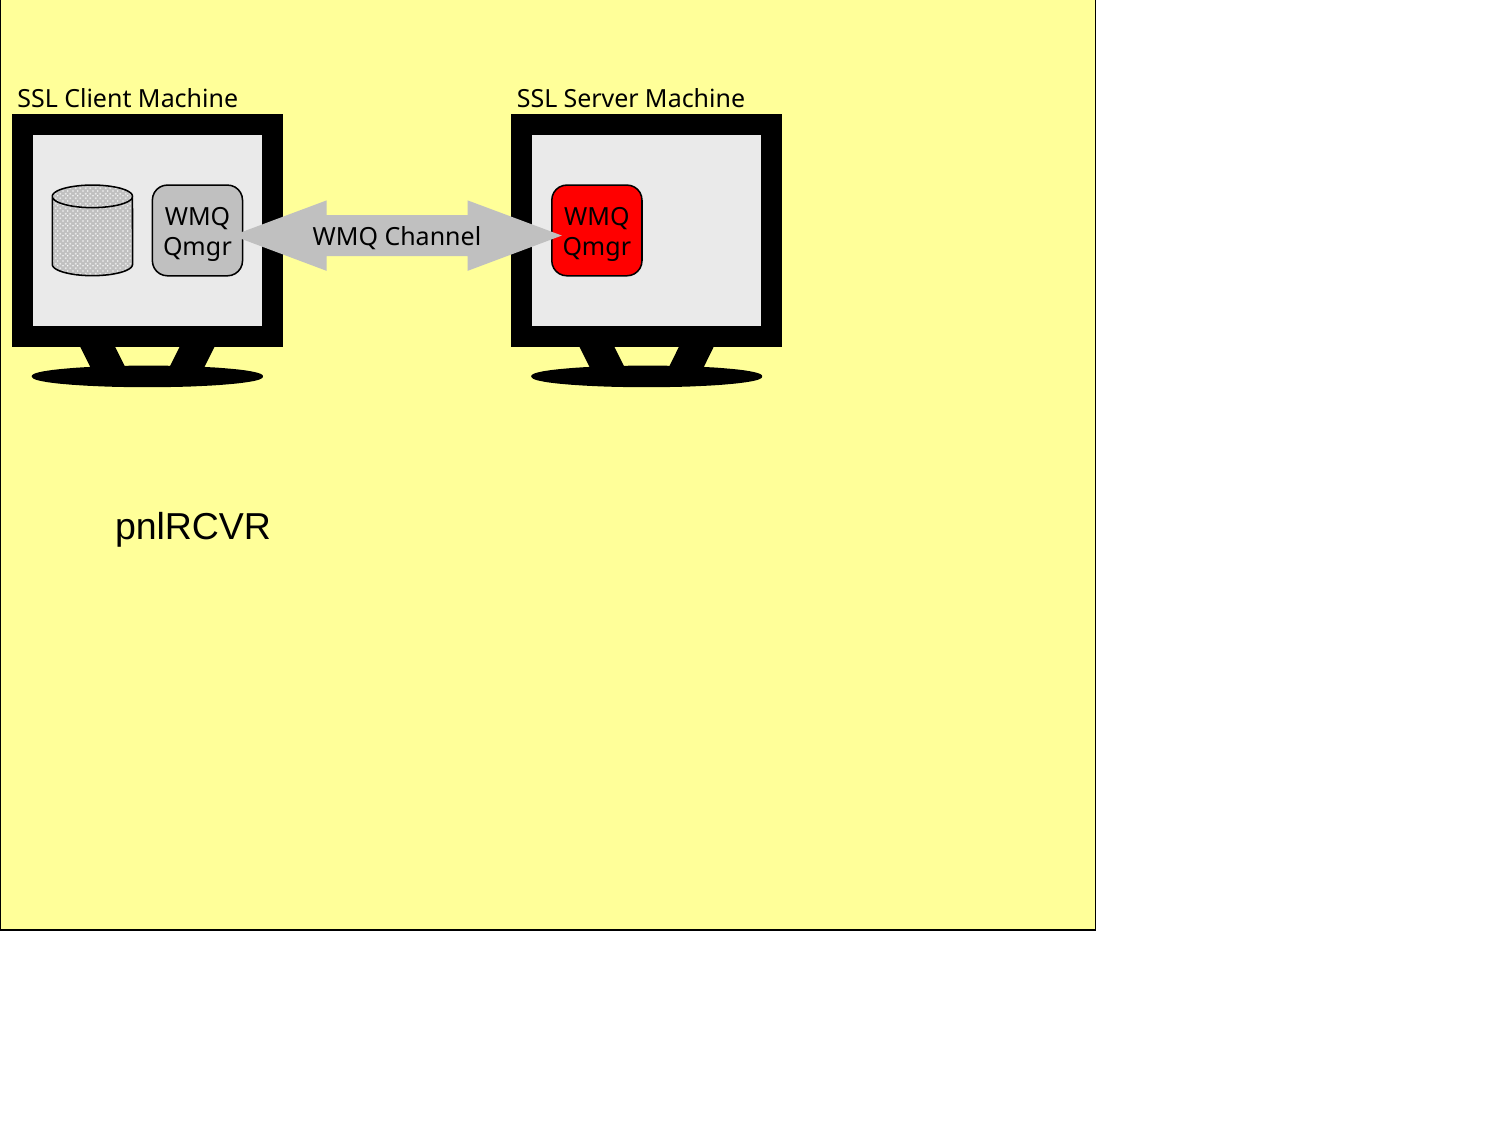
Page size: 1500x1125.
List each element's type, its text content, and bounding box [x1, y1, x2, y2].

text_box WMQ Qmgr [152, 185, 243, 276]
text_box SSL Client Machine [2, 74, 333, 120]
text_box SSL Server Machine [501, 74, 832, 120]
text_box WMQ Qmgr [551, 185, 642, 276]
text_box [0, 0, 1095, 930]
text_box WMQ Channel [262, 215, 533, 256]
text_box pnlRCVR [100, 494, 287, 600]
